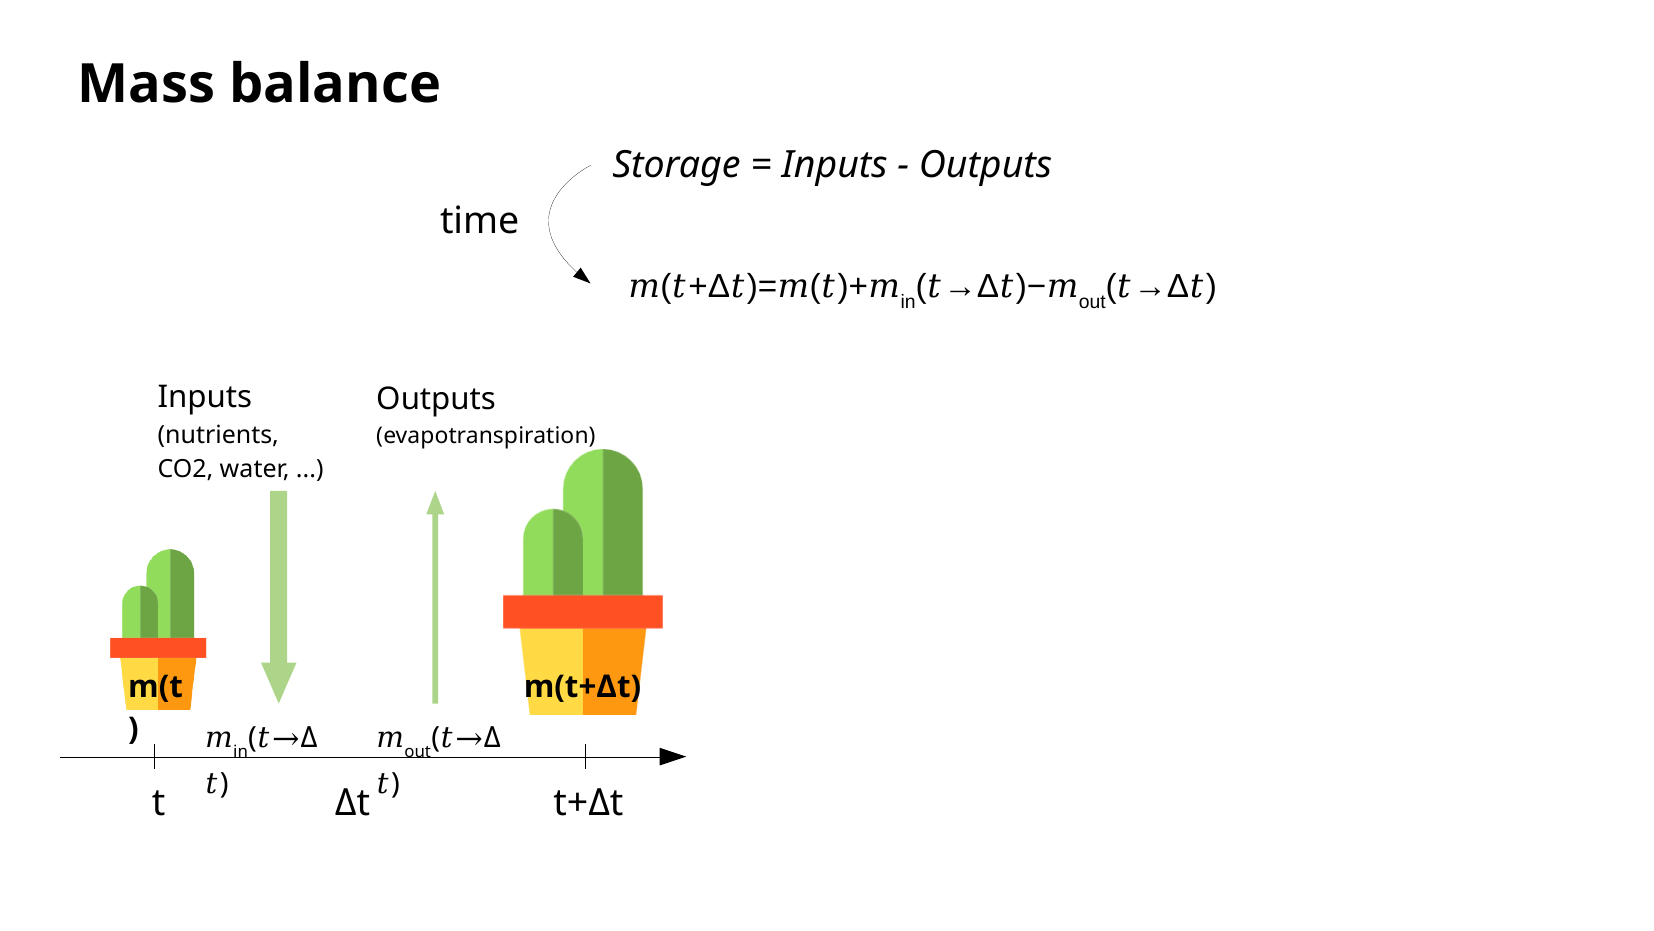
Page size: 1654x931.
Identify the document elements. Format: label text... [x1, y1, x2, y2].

text_box [261, 576, 297, 704]
text_box Storage = Inputs - Outputs [75, 130, 1591, 286]
text_box m(t) [113, 656, 208, 716]
text_box [426, 490, 445, 704]
text_box t [137, 768, 190, 831]
text_box time [425, 186, 721, 249]
picture [78, 549, 238, 710]
text_box 𝑚(𝑡+Δ𝑡)=𝑚(𝑡)+𝑚in(𝑡→Δ𝑡)−𝑚out(𝑡→Δ𝑡) [613, 259, 1264, 365]
text_box 𝑚in(𝑡→Δ𝑡) [190, 709, 344, 843]
text_box m(t+Δt) [509, 656, 663, 790]
text_box Δt [320, 768, 456, 877]
text_box Mass balance [62, 36, 961, 121]
text_box Inputs (nutrients, CO2, water, ...) [142, 366, 355, 576]
picture [450, 449, 716, 716]
text_box t+Δt [538, 768, 675, 877]
text_box Outputs (evapotranspiration) [361, 368, 634, 480]
text_box 𝑚out(𝑡→Δ𝑡) [361, 709, 521, 843]
